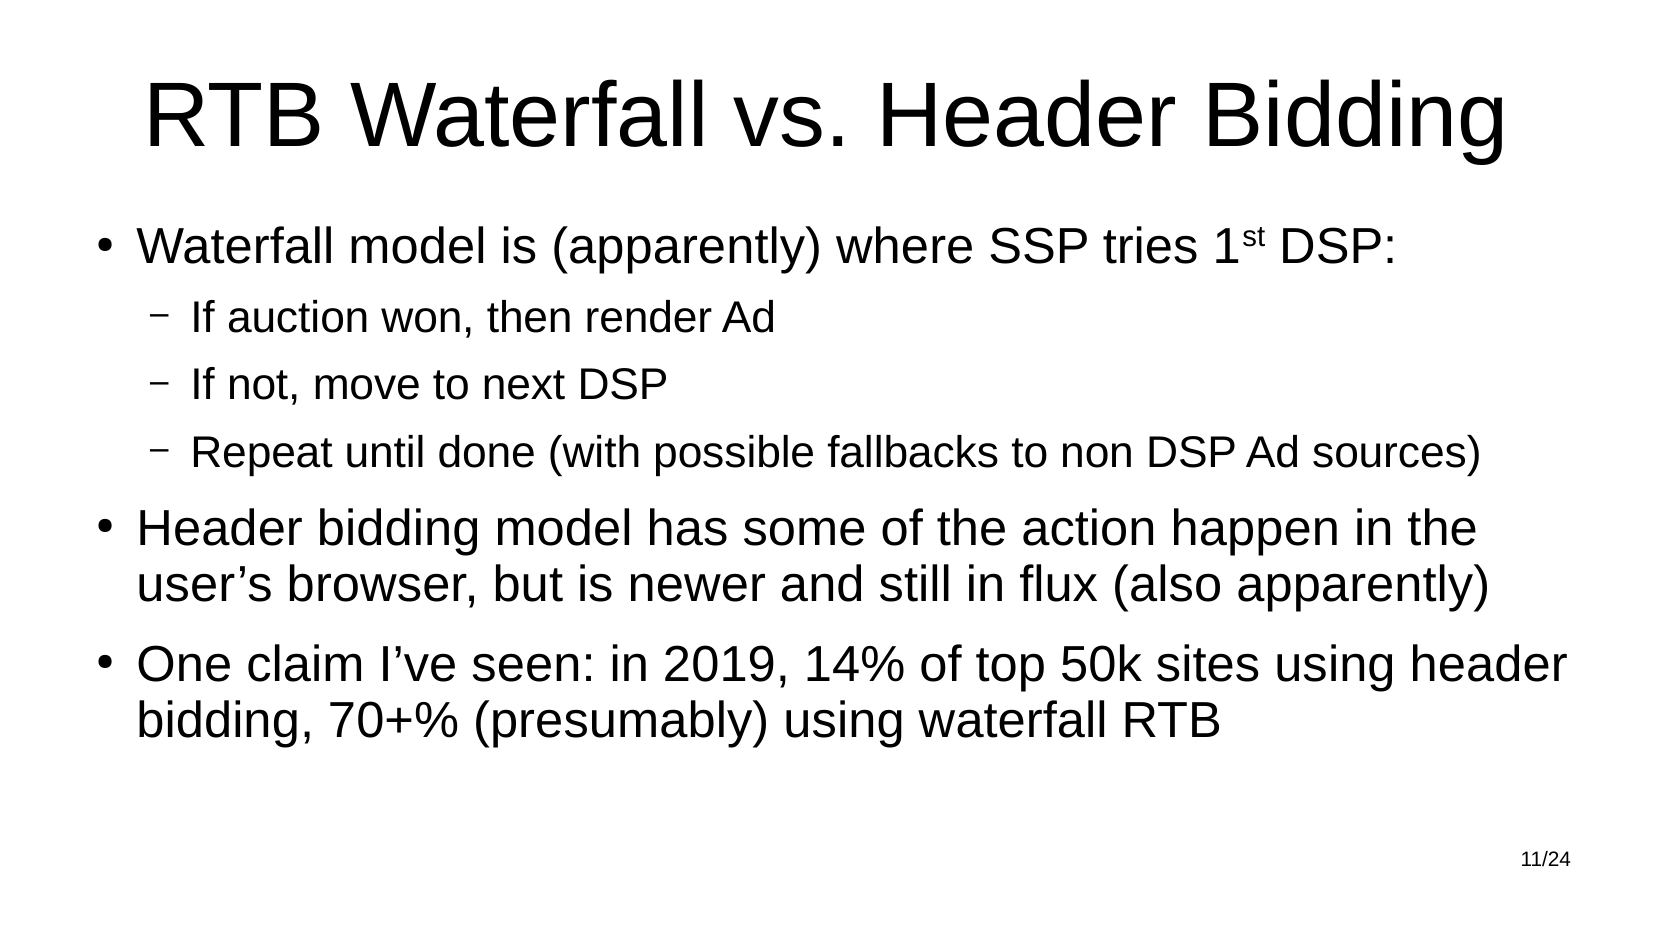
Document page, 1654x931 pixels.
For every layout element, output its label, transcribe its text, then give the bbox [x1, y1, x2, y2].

list Waterfall model is (apparently) where SSP tries 1st DSP: If auction won, then render Ad If not, move to next DSP Repeat until done (with possible fallbacks to non DSP Ad sources) Header bidding model has some of the action happen in the user’s browser, but is newer and still in flux (also apparently) One claim I’ve seen: in 2019, 14% of top 50k sites using header bidding, 70+% (presumably) using waterfall RTB [82, 217, 1571, 758]
title RTB Waterfall vs. Header Bidding [82, 37, 1571, 193]
